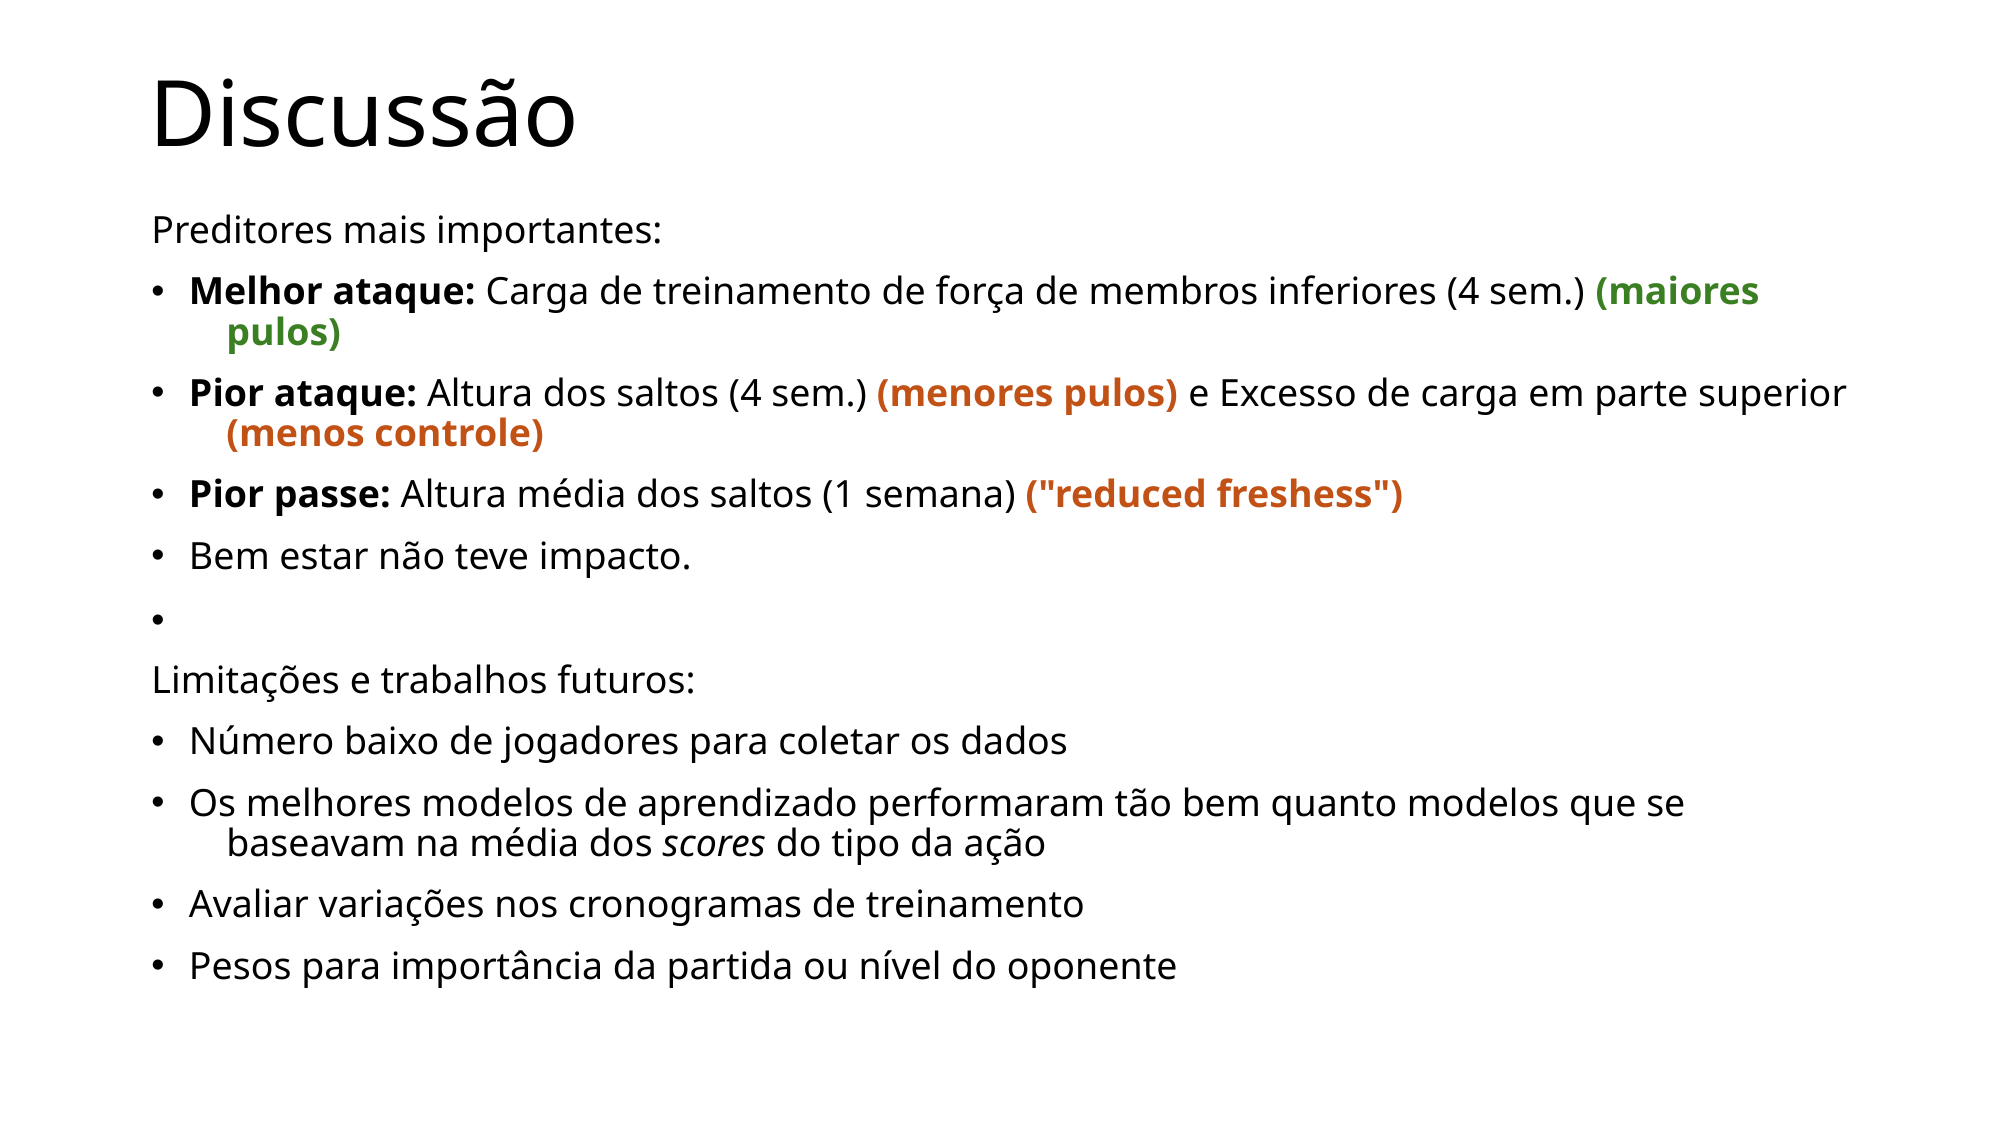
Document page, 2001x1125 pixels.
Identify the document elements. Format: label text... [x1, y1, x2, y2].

text_box Preditores mais importantes: Melhor ataque: Carga de treinamento de força de membros inferiores (4 sem.) (maiores pulos) Pior ataque: Altura dos saltos (4 sem.) (menores pulos) e Excesso de carga em parte superior (menos controle) Pior passe: Altura média dos saltos (1 semana) ("reduced freshess") Bem estar não teve impacto. Limitações e trabalhos futuros: Número baixo de jogadores para coletar os dados Os melhores modelos de aprendizado performaram tão bem quanto modelos que se baseavam na média dos scores do tipo da ação Avaliar variações nos cronogramas de treinamento Pesos para importância da partida ou nível do oponente [136, 203, 1864, 1049]
text_box Discussão [134, 54, 1862, 180]
